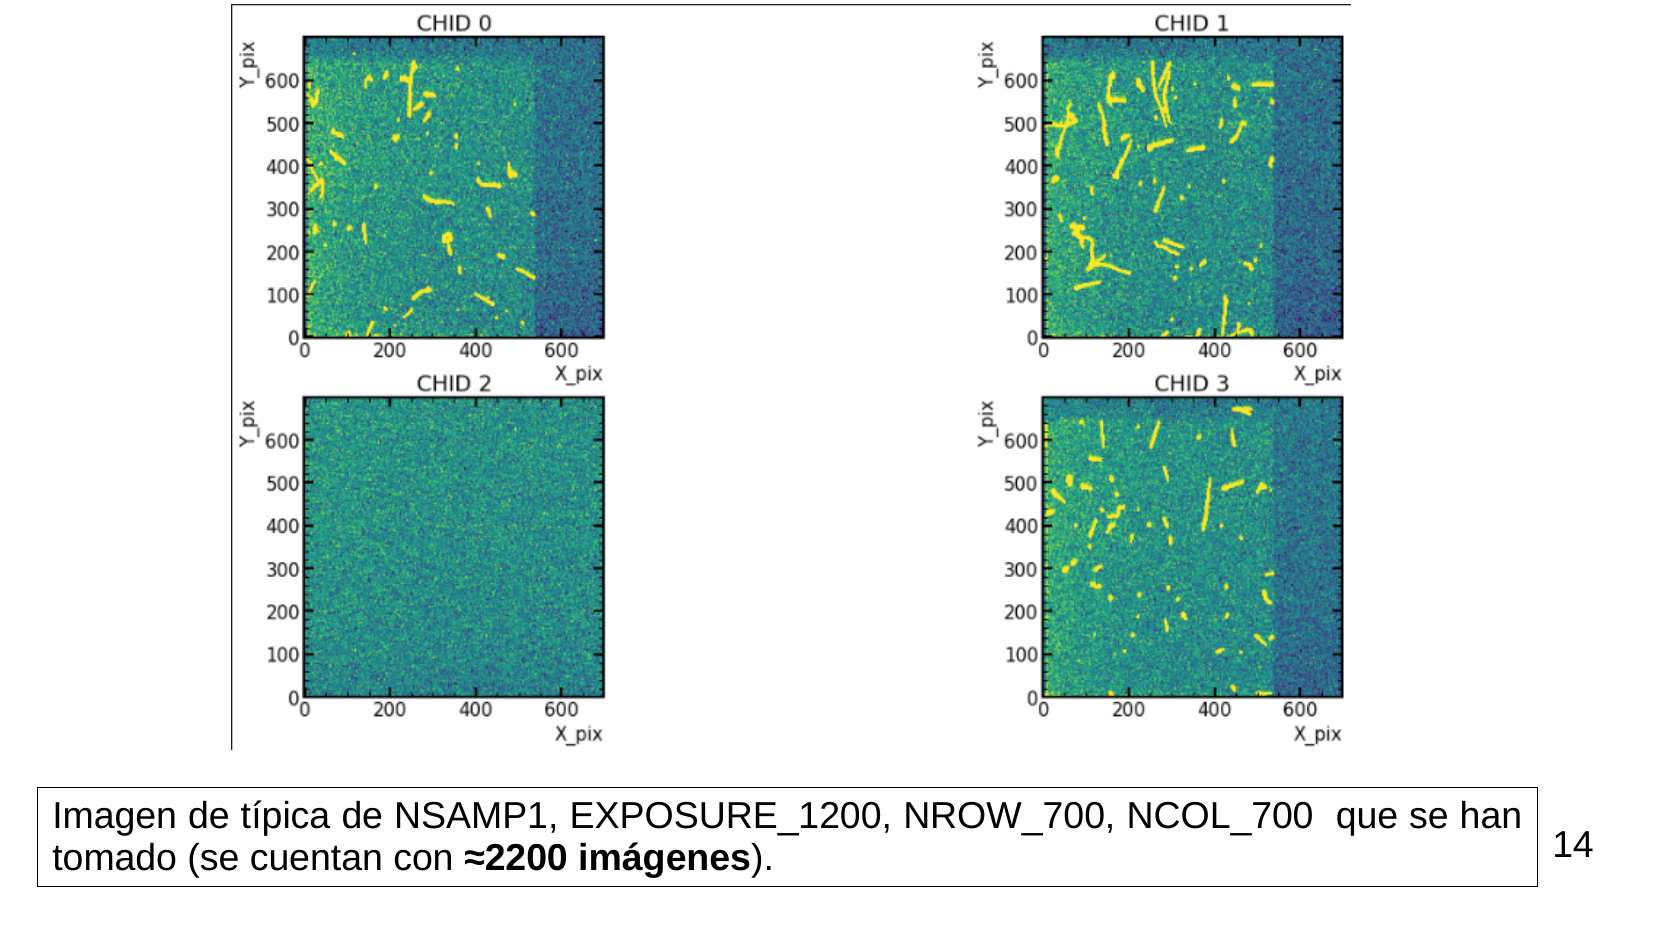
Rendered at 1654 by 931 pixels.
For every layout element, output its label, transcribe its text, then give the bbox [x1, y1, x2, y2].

picture [231, 4, 1351, 751]
text_box <number> [1537, 816, 1654, 887]
text_box Imagen de típica de NSAMP1, EXPOSURE_1200, NROW_700, NCOL_700 que se han tomado (se cuentan con ≈2200 imágenes). [37, 787, 1538, 887]
